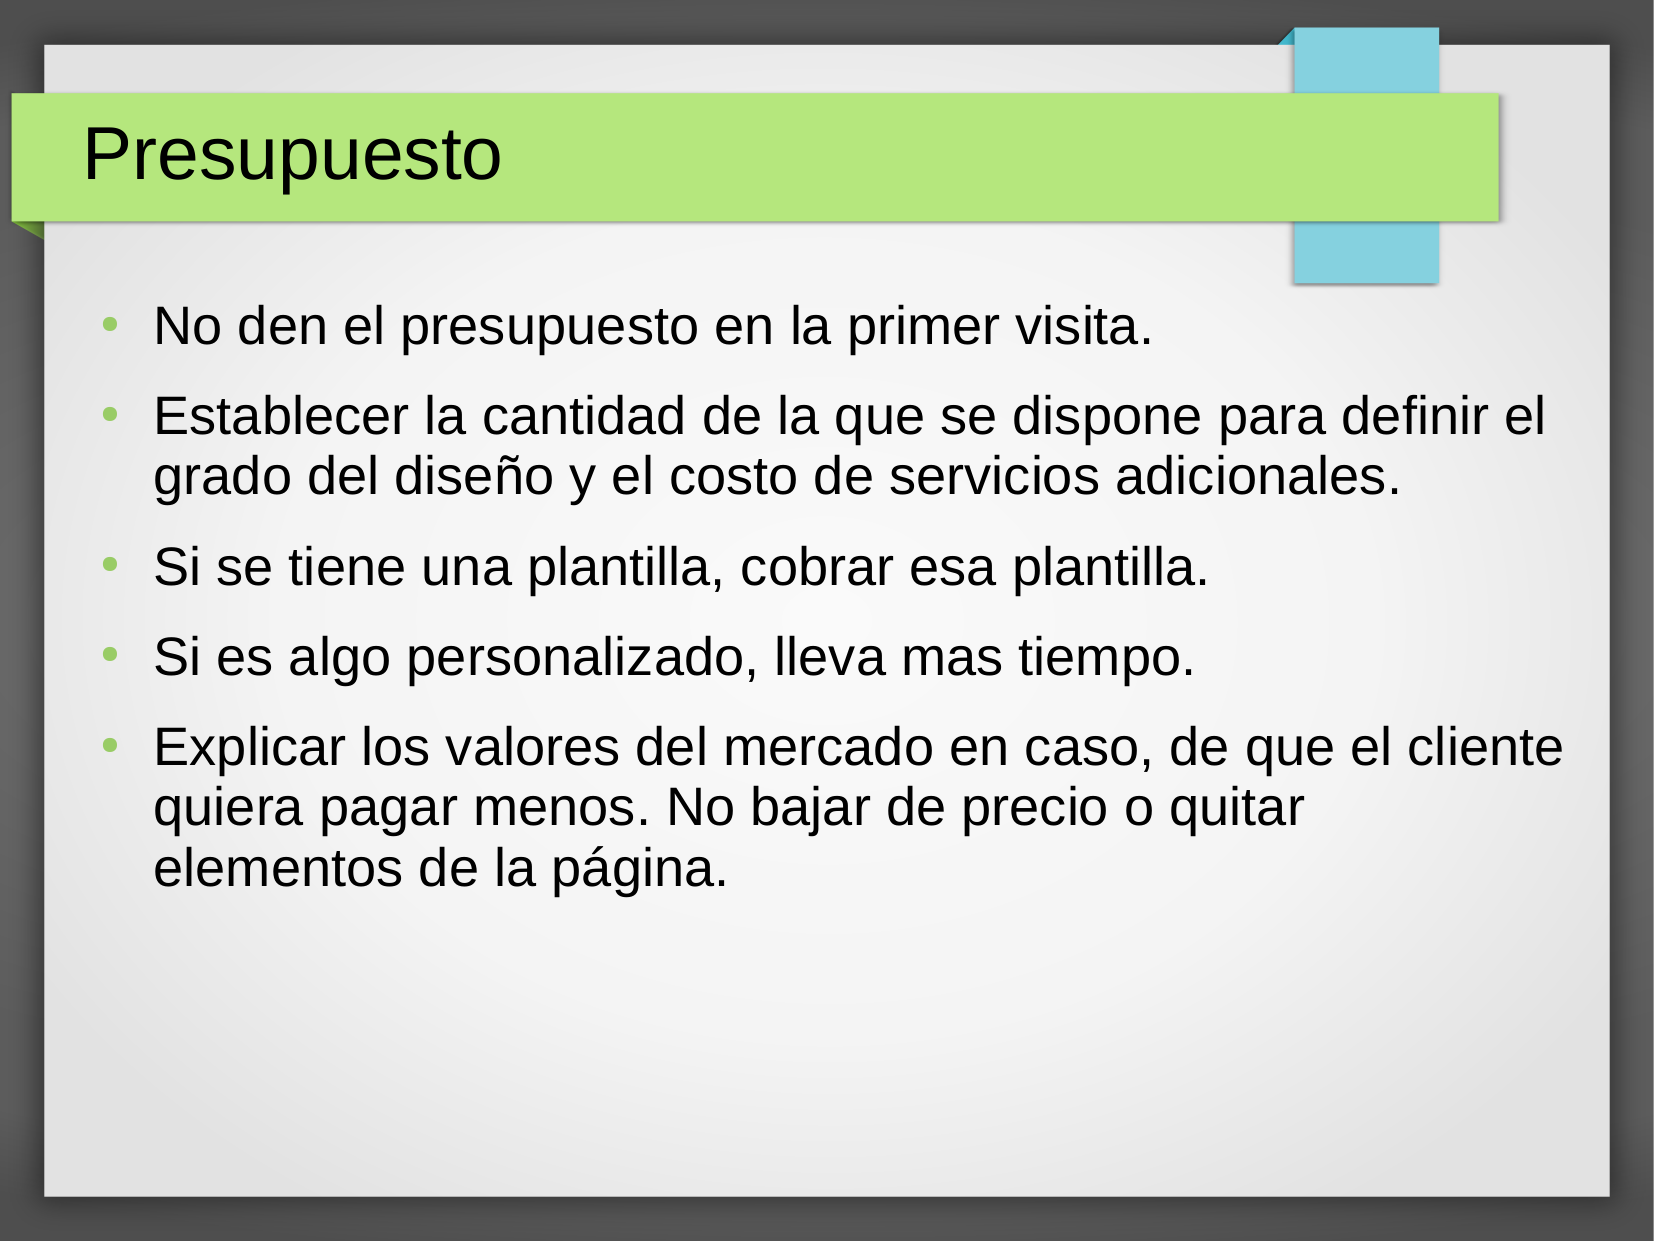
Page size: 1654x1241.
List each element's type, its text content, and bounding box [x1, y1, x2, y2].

picture [0, 0, 1654, 1241]
title Presupuesto [82, 94, 1264, 213]
list No den el presupuesto en la primer visita. Establecer la cantidad de la que se dispone para definir el grado del diseño y el costo de servicios adicionales. Si se tiene una plantilla, cobrar esa plantilla. Si es algo personalizado, lleva mas tiempo. Explicar los valores del mercado en caso, de que el cliente quiera pagar menos. No bajar de precio o quitar elementos de la página. [82, 295, 1571, 1015]
